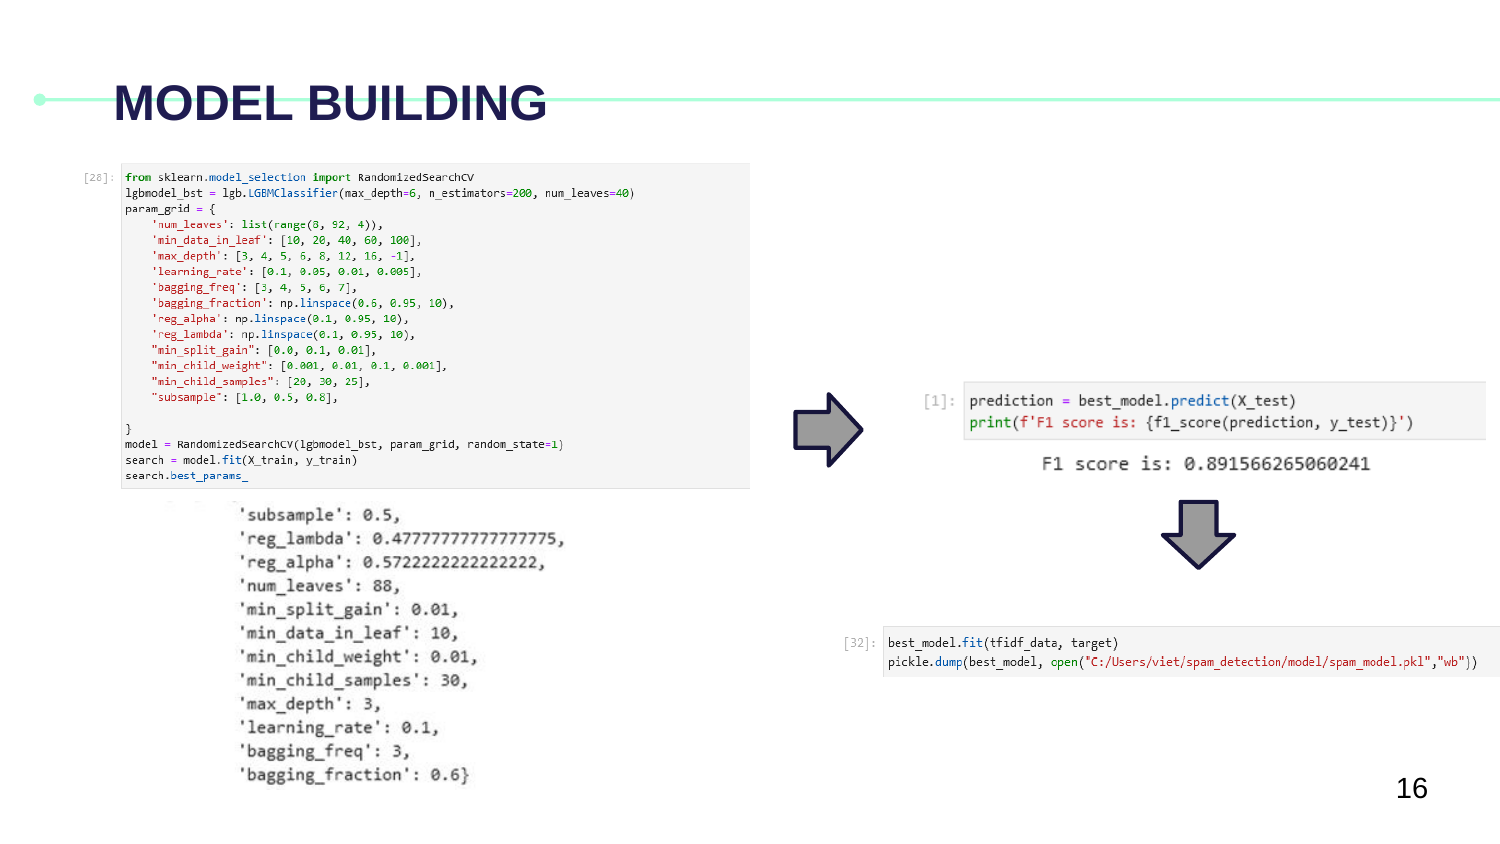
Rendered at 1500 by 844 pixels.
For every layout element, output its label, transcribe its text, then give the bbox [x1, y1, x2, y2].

text_box [795, 394, 862, 466]
picture [65, 151, 750, 490]
text_box [1162, 501, 1235, 569]
text_box 16 [1380, 761, 1450, 812]
picture [911, 374, 1486, 488]
title Model Building [98, 55, 1097, 144]
picture [145, 501, 663, 790]
picture [835, 622, 1500, 677]
